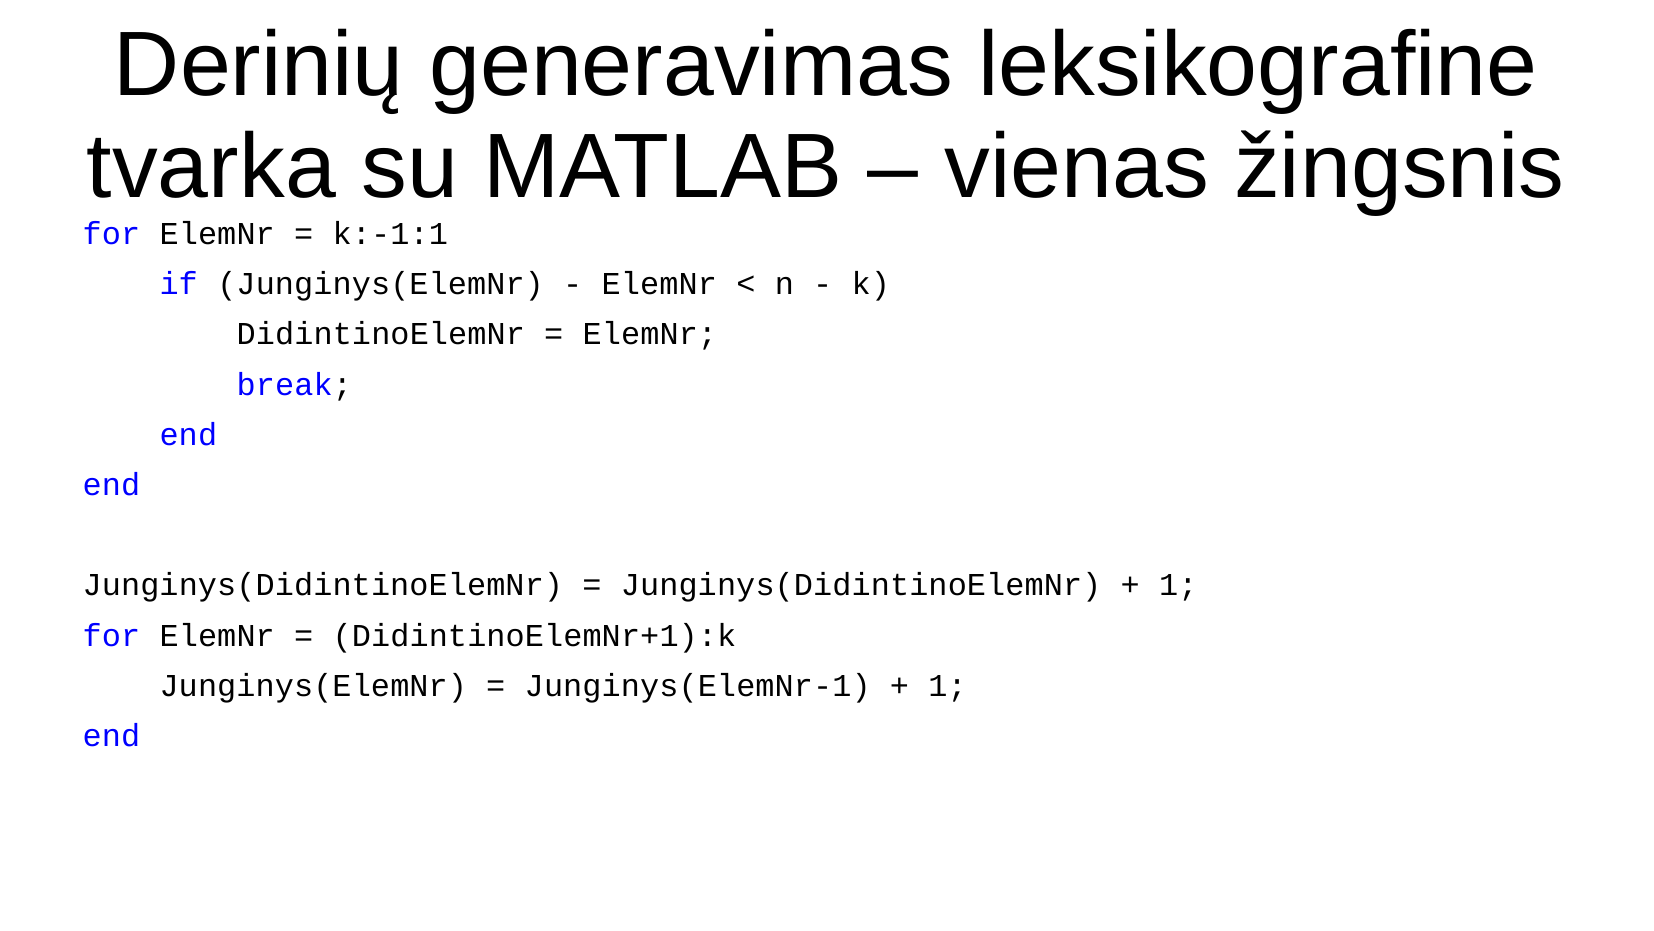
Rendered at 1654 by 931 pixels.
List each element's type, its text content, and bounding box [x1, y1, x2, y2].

title Derinių generavimas leksikografine tvarka su MATLAB – vienas žingsnis [82, 12, 1571, 217]
list for ElemNr = k:-1:1 if (Junginys(ElemNr) - ElemNr < n - k) DidintinoElemNr = ElemNr; break; end end Junginys(DidintinoElemNr) = Junginys(DidintinoElemNr) + 1; for ElemNr = (DidintinoElemNr+1):k Junginys(ElemNr) = Junginys(ElemNr-1) + 1; end [82, 217, 1571, 757]
